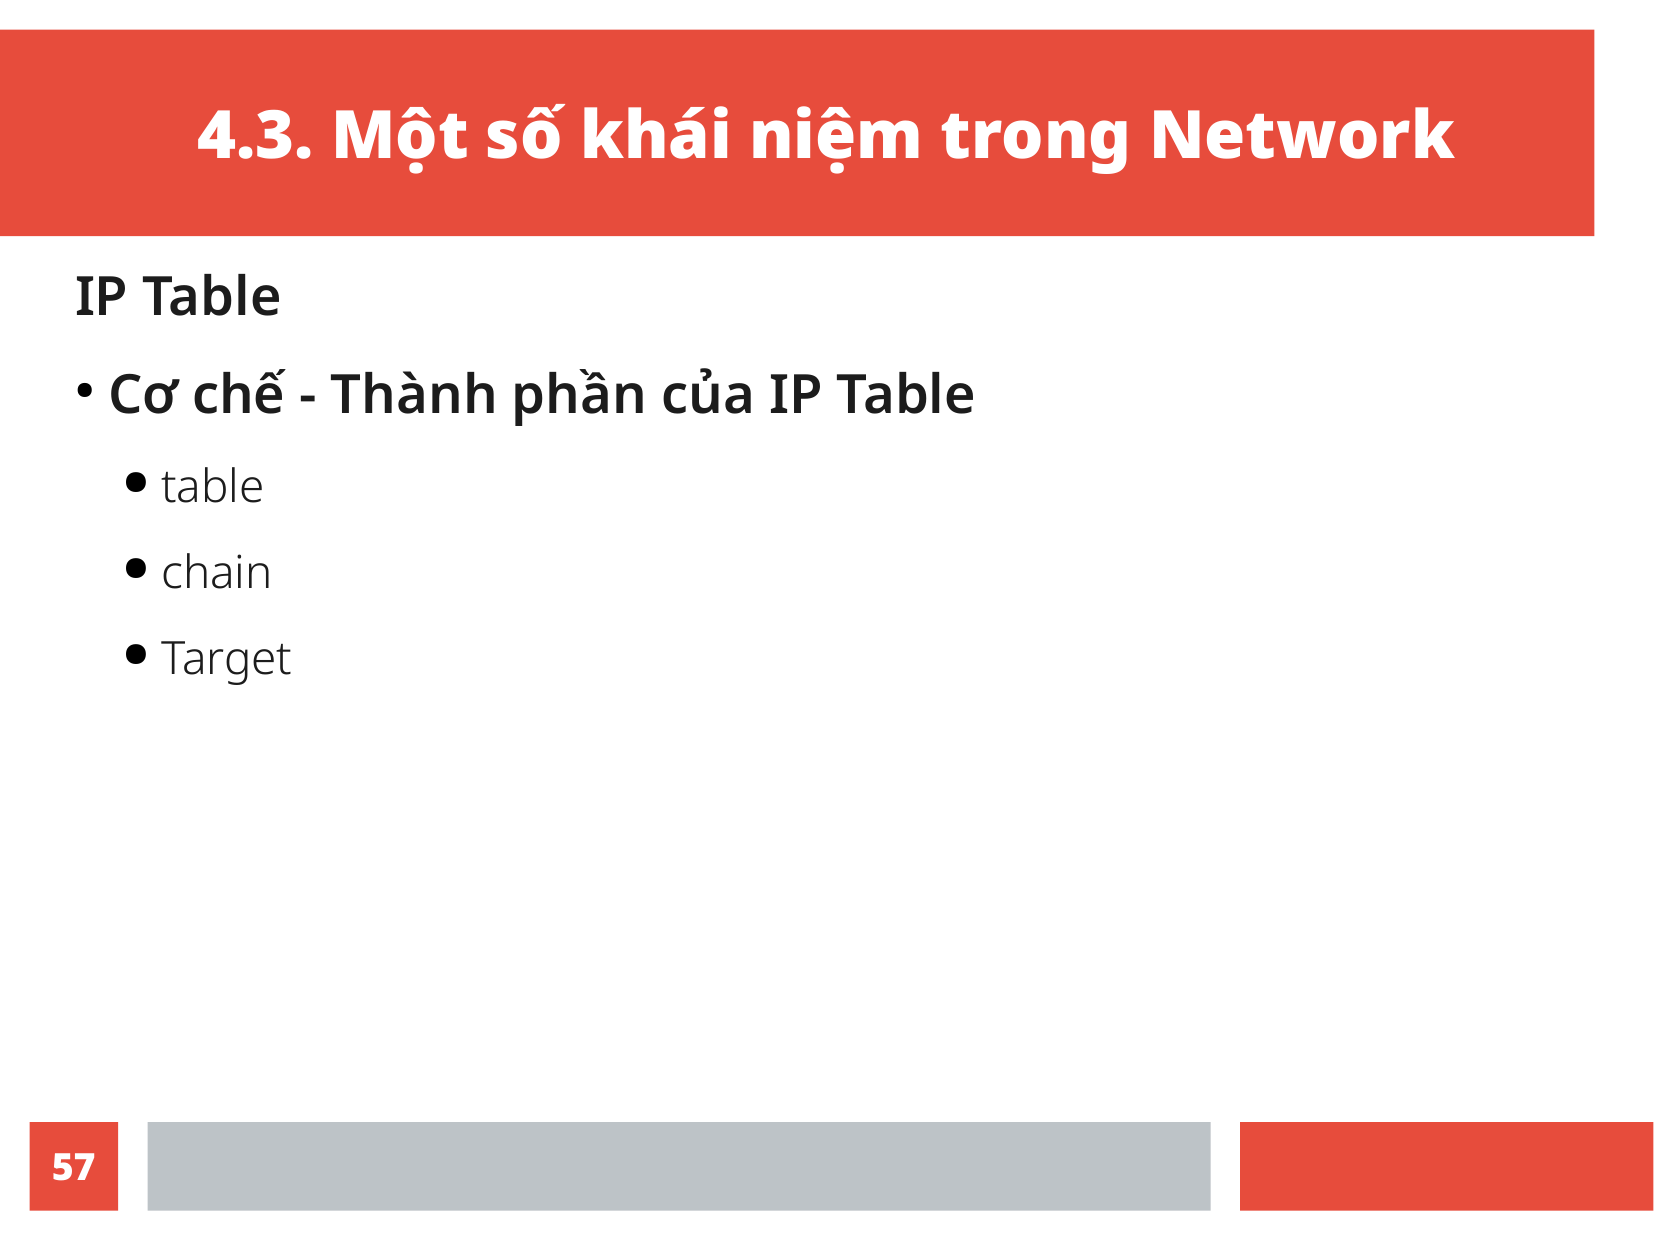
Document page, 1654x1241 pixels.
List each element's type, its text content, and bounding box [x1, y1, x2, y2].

list IP Table Cơ chế - Thành phần của IP Table table chain Target [75, 257, 1581, 1096]
title 4.3. Một số khái niệm trong Network [59, 59, 1595, 207]
